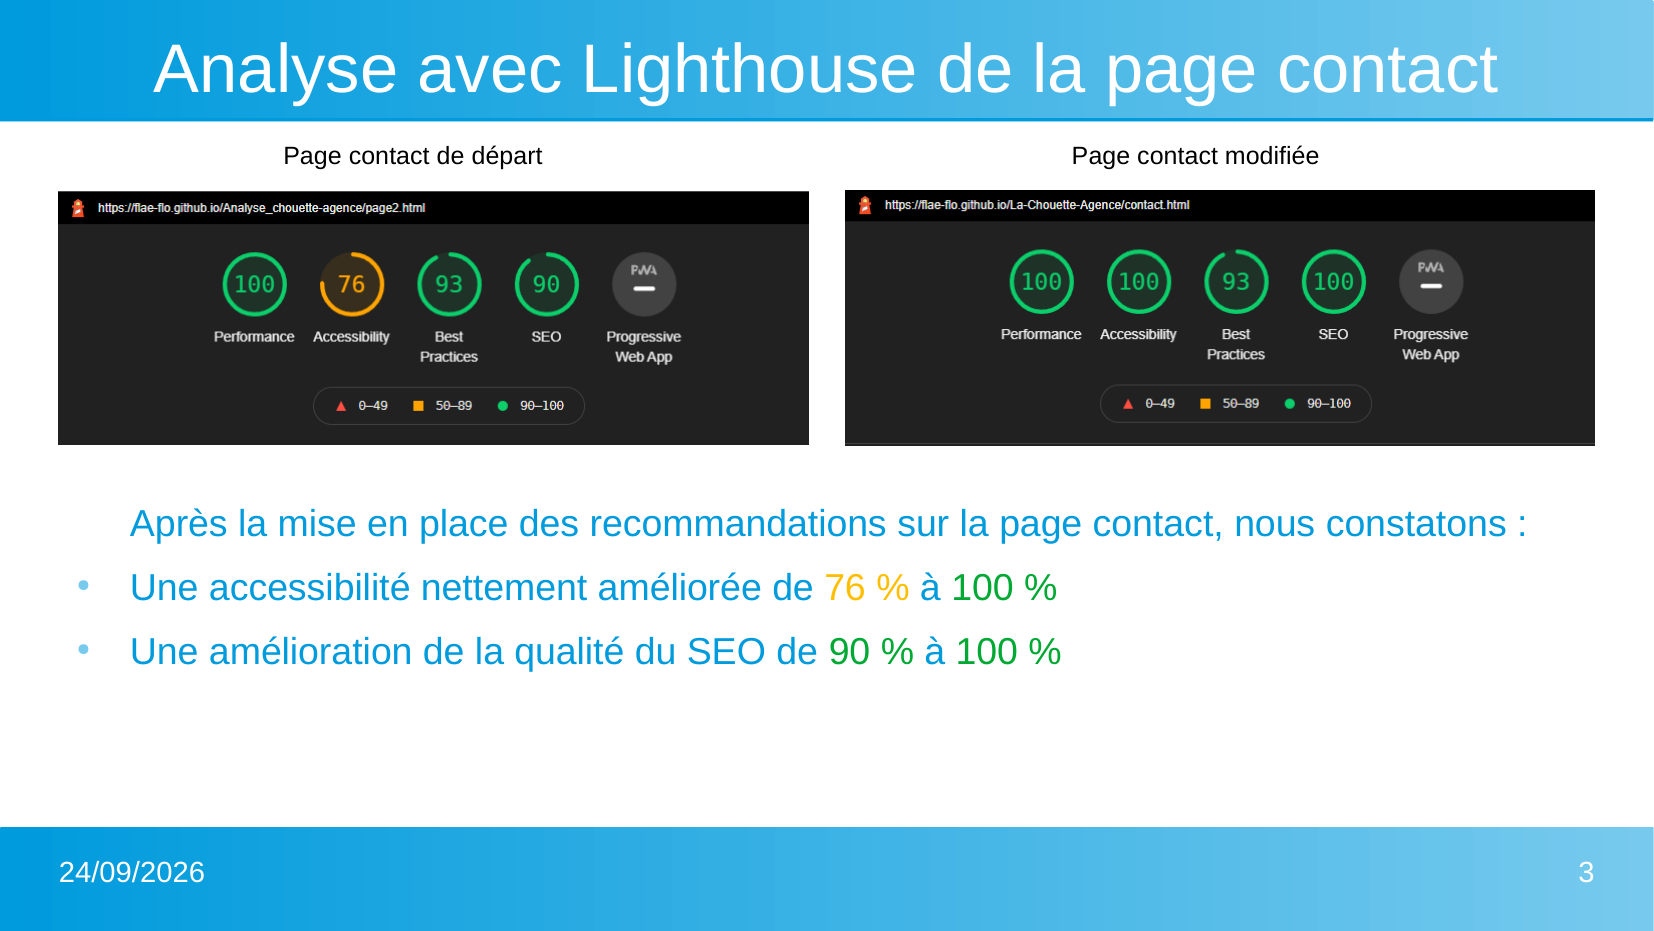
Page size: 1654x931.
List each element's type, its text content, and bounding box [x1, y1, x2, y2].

picture [58, 191, 809, 445]
text_box Page contact modifiée [1033, 134, 1359, 178]
picture [845, 190, 1595, 446]
title Analyse avec Lighthouse de la page contact [59, 29, 1595, 108]
list Après la mise en place des recommandations sur la page contact, nous constatons : Une accessibilité nettement améliorée de 76 % à 100 % Une amélioration de la qualité du SEO de 90 % à 100 % [59, 501, 1595, 784]
text_box Page contact de départ [265, 134, 562, 178]
